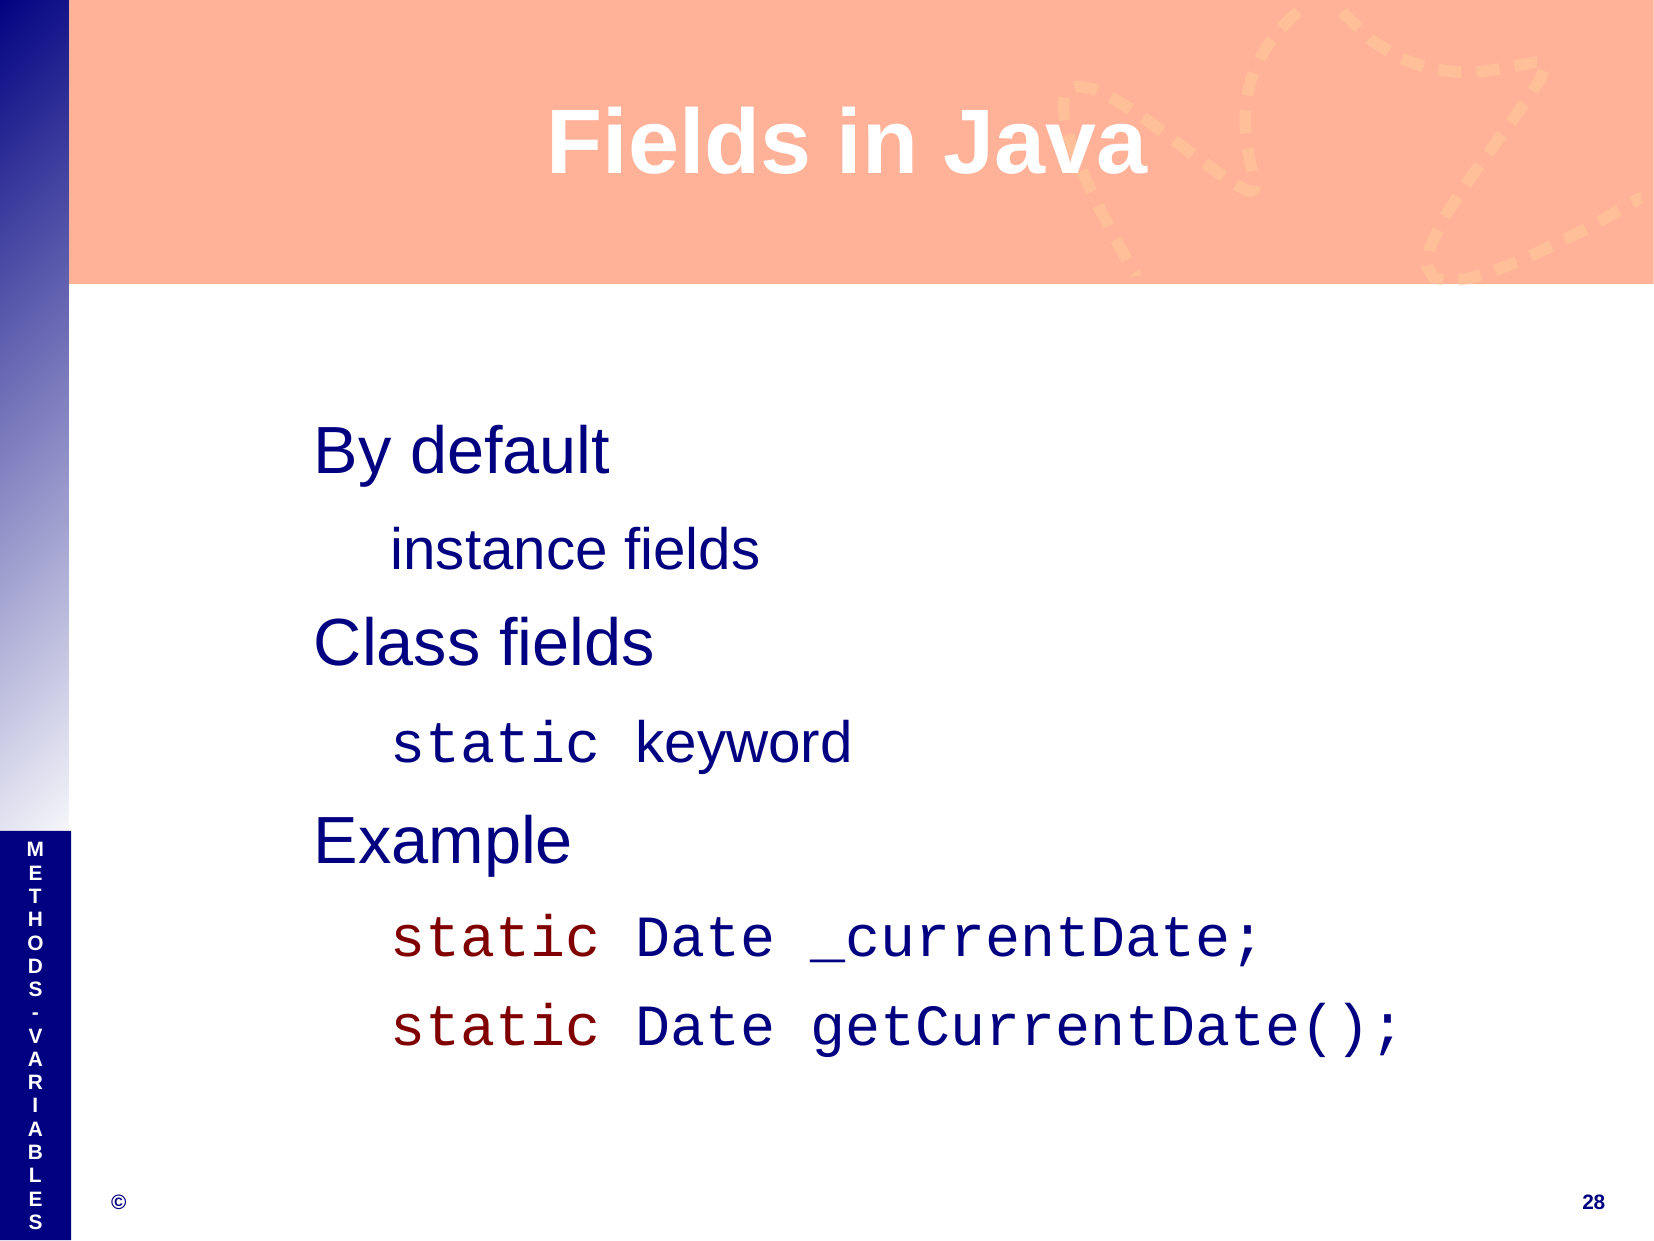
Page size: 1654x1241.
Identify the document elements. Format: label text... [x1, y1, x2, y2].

title Fields in Java [104, 37, 1617, 246]
text_box M E T H O D S - V A R I A B L E S [0, 830, 71, 1241]
list By default instance fields Class fields static keyword Example static Date _currentDate; static Date getCurrentDate(); [296, 412, 1506, 1078]
